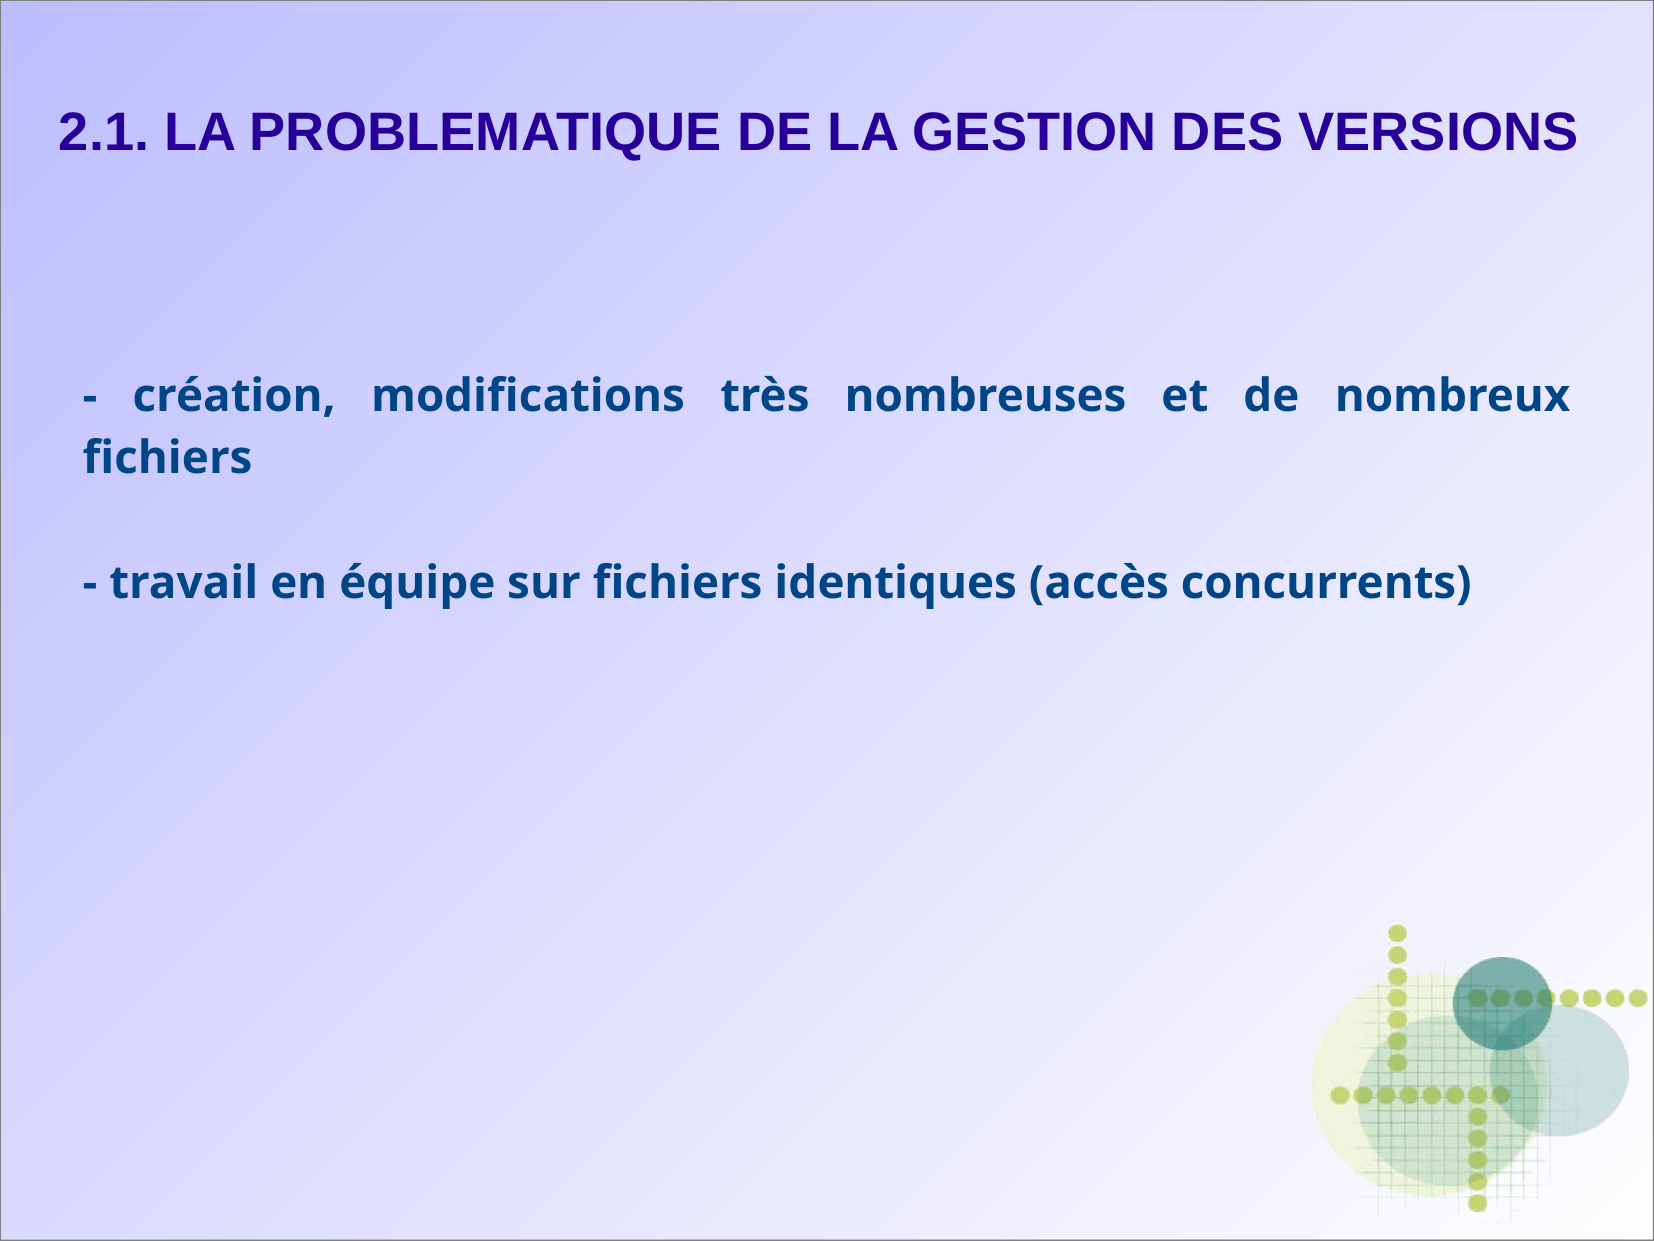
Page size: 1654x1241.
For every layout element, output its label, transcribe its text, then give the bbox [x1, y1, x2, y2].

subtitle - création, modifications très nombreuses et de nombreux fichiers - travail en équipe sur fichiers identiques (accès concurrents) [82, 236, 1571, 1115]
picture [1299, 915, 1654, 1241]
title 2.1. LA PROBLEMATIQUE DE LA GESTION DES VERSIONS [59, 97, 1625, 167]
